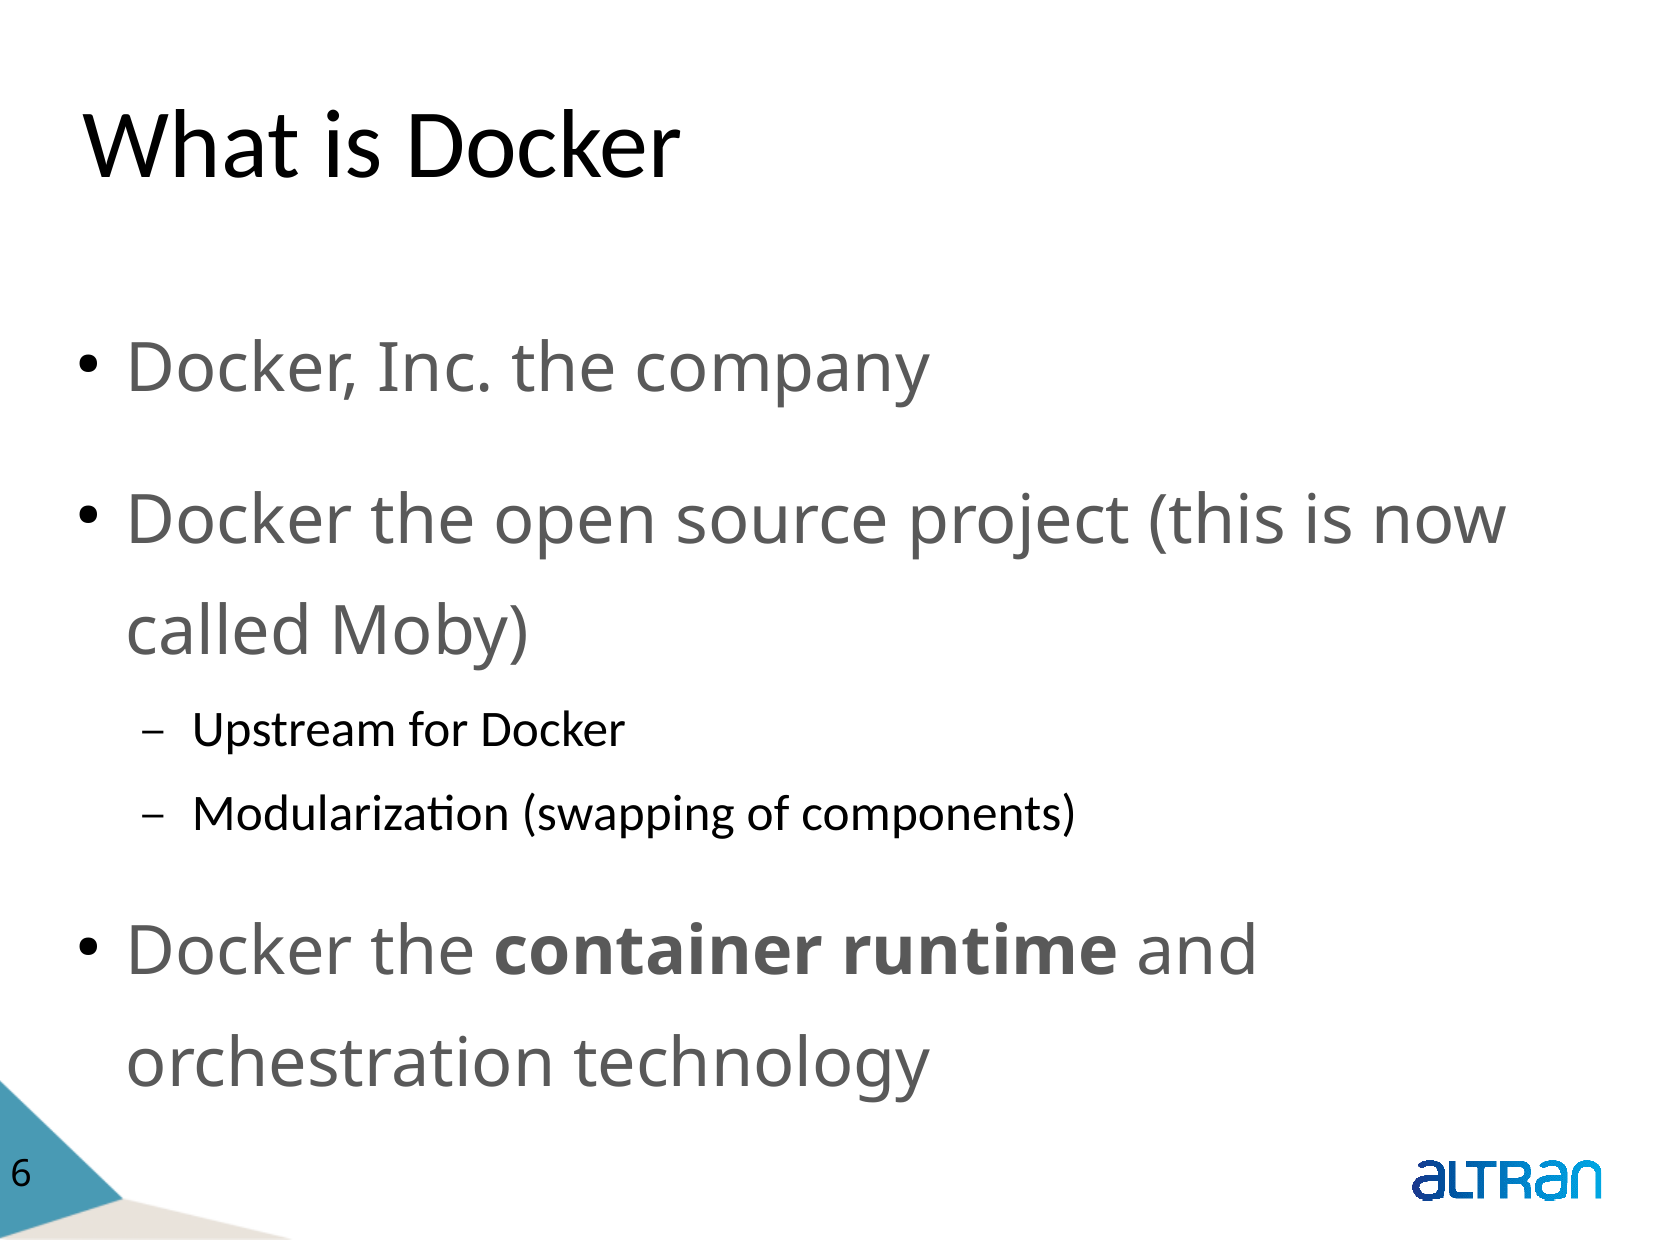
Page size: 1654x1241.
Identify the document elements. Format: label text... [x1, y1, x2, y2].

picture [1412, 1160, 1559, 1201]
title What is Docker [82, 49, 1571, 257]
picture [1555, 1160, 1602, 1201]
picture [1543, 1182, 1560, 1193]
list Docker, Inc. the company Docker the open source project (this is now called Moby) Upstream for Docker Modularization (swapping of components) Docker the container runtime and orchestration technology [60, 300, 1549, 1109]
picture [1595, 1160, 1602, 1167]
picture [0, 1072, 316, 1240]
